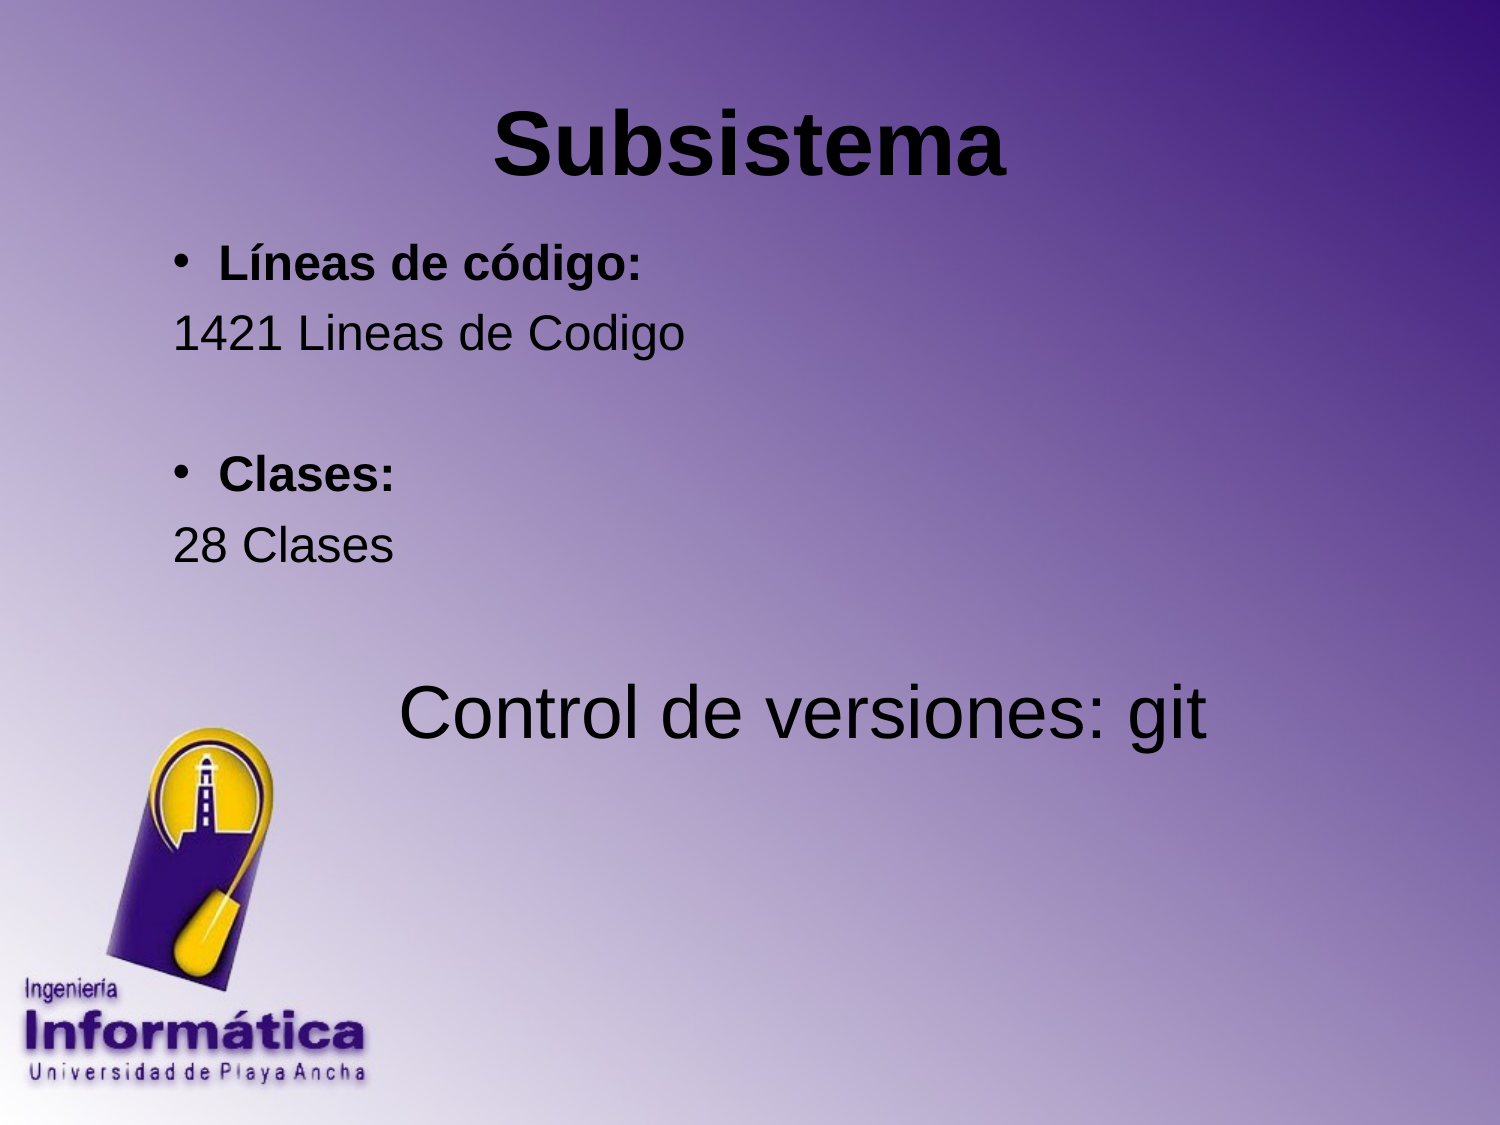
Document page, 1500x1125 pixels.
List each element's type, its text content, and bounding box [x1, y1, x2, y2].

text_box Control de versiones: git [175, 656, 1430, 762]
title Subsistema [75, 45, 1426, 233]
picture [0, 0, 1500, 1125]
list Líneas de código: 1421 Lineas de Codigo Clases: 28 Clases [82, 152, 1433, 895]
